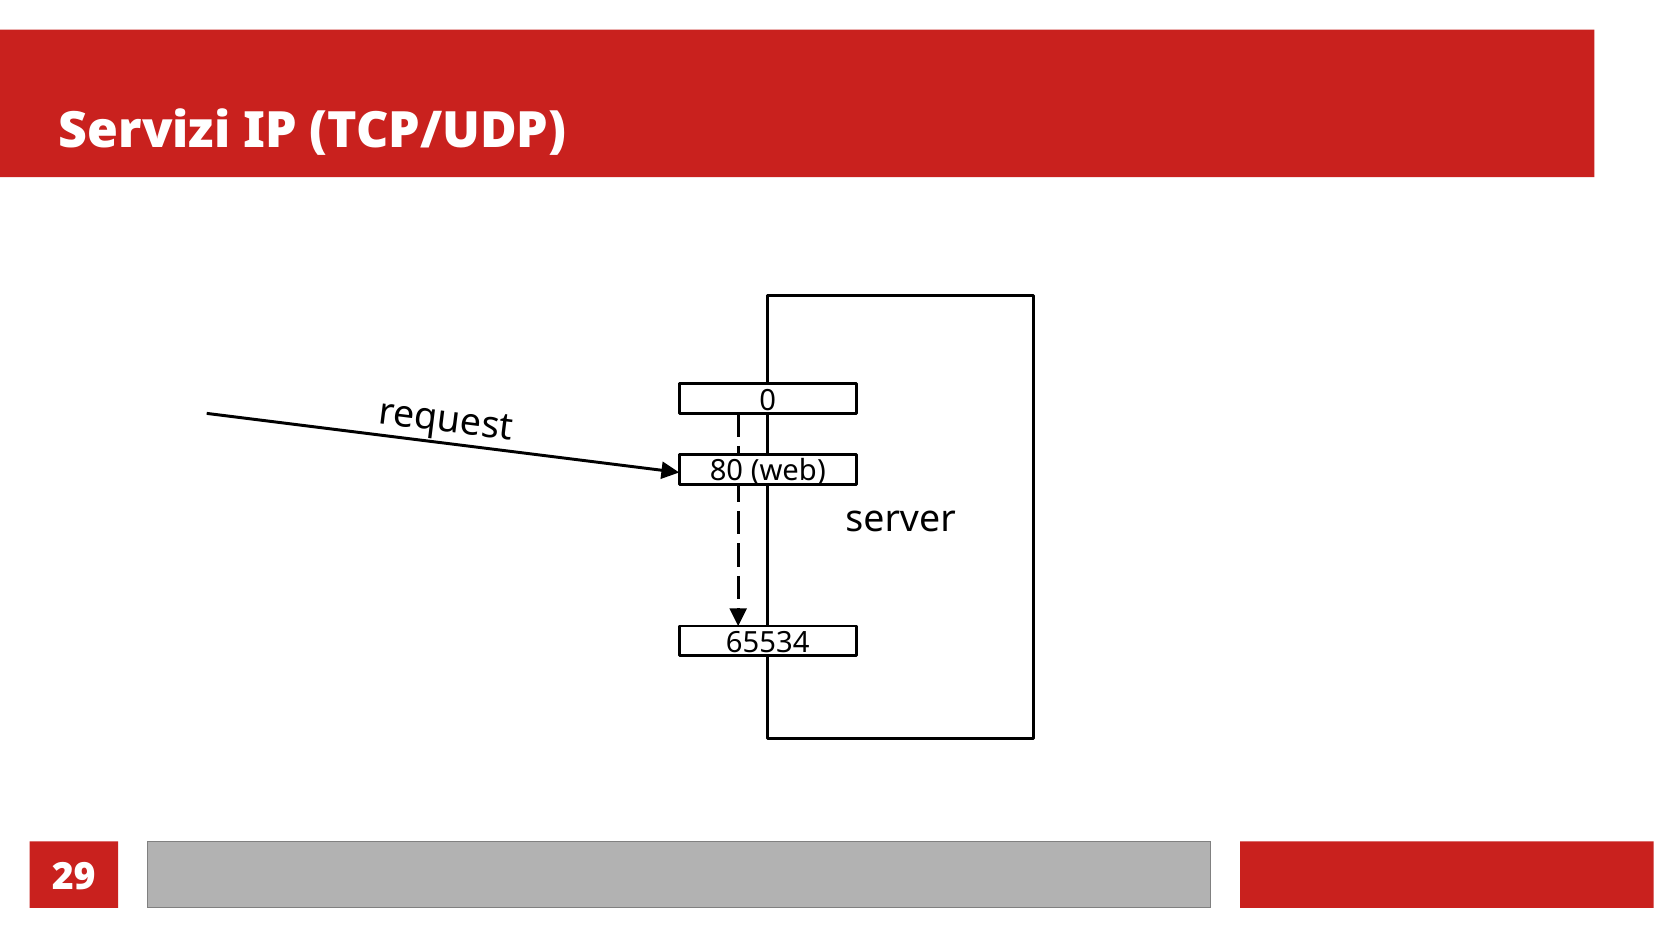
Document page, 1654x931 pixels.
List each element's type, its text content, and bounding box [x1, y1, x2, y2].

text_box 0 [679, 383, 857, 414]
text_box 65534 [679, 625, 857, 656]
title Servizi IP (TCP/UDP) [59, 44, 1595, 163]
text_box 80 (web) [679, 454, 857, 485]
text_box server [767, 295, 1034, 739]
